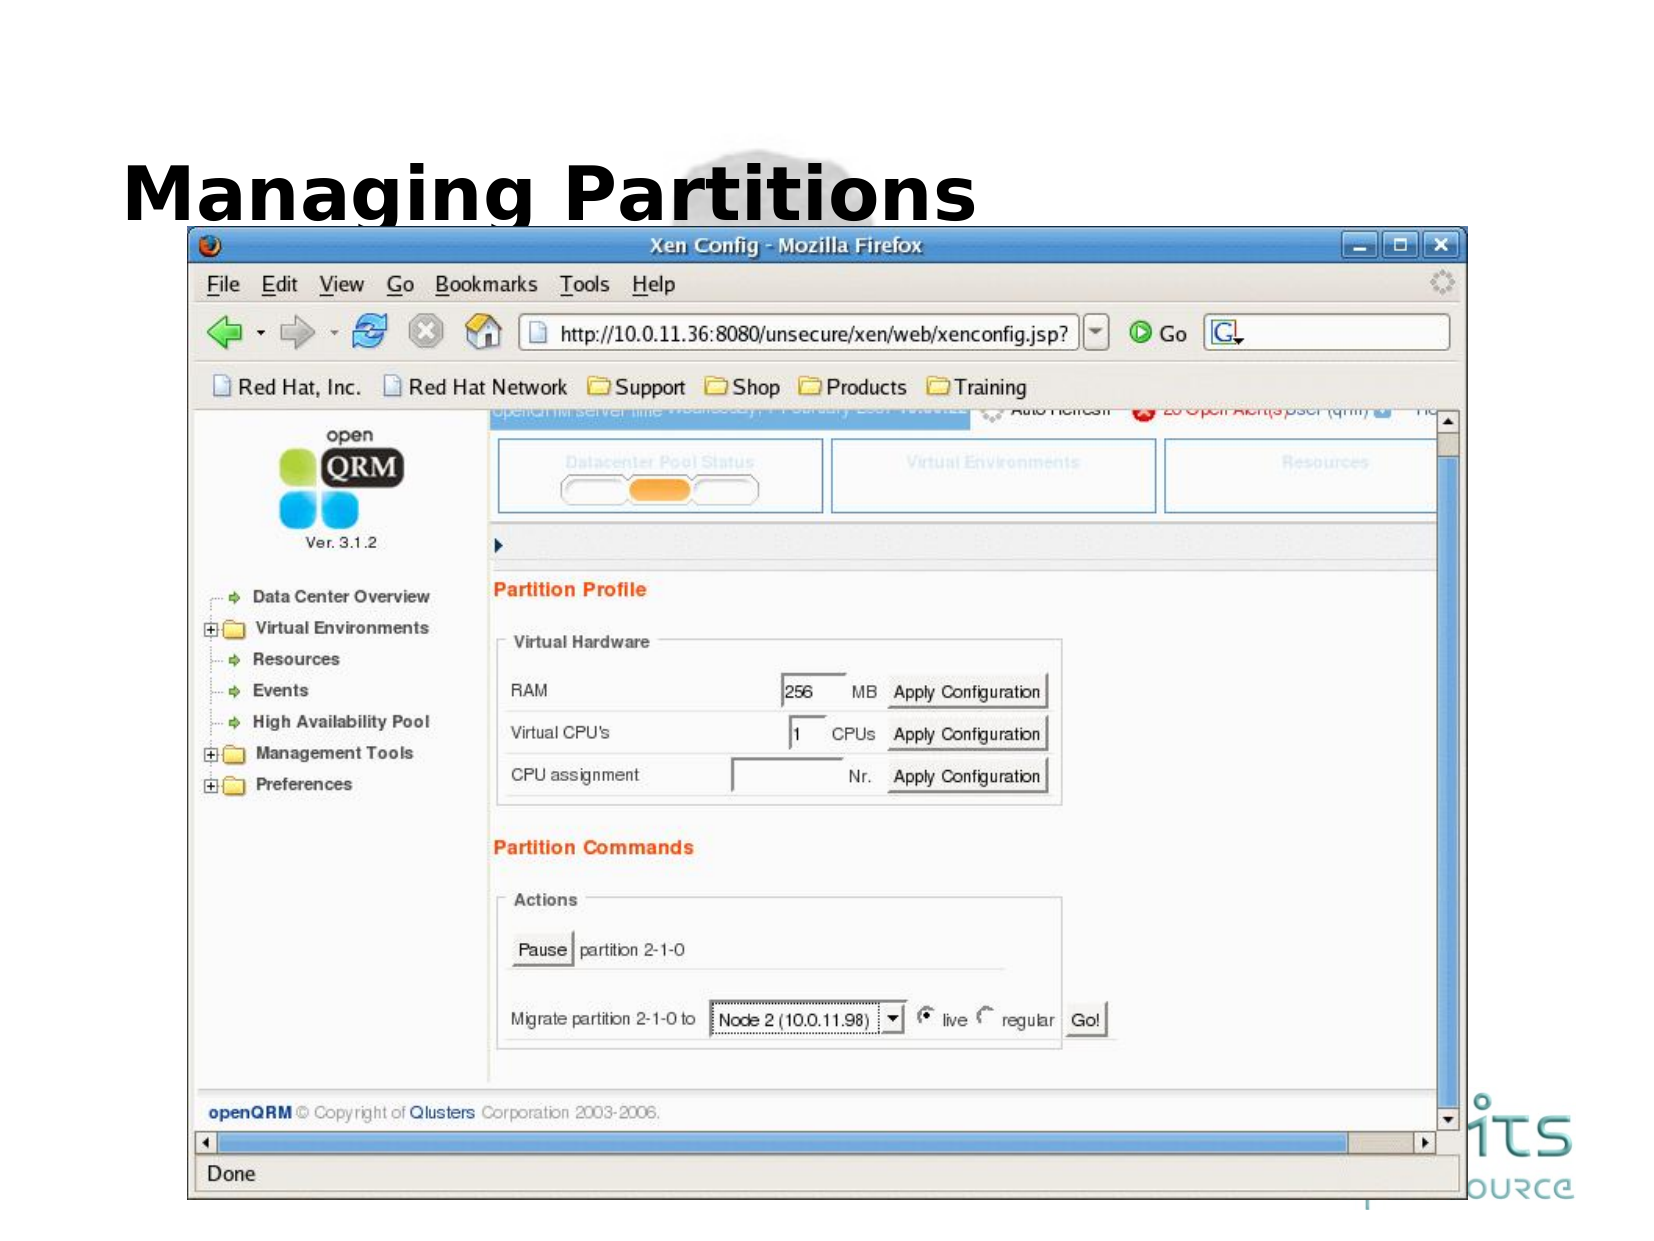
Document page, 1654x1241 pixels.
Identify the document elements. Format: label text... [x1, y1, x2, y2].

picture [187, 226, 1468, 1201]
title Managing Partitions [121, 91, 1534, 299]
text_box [120, 372, 1654, 1241]
